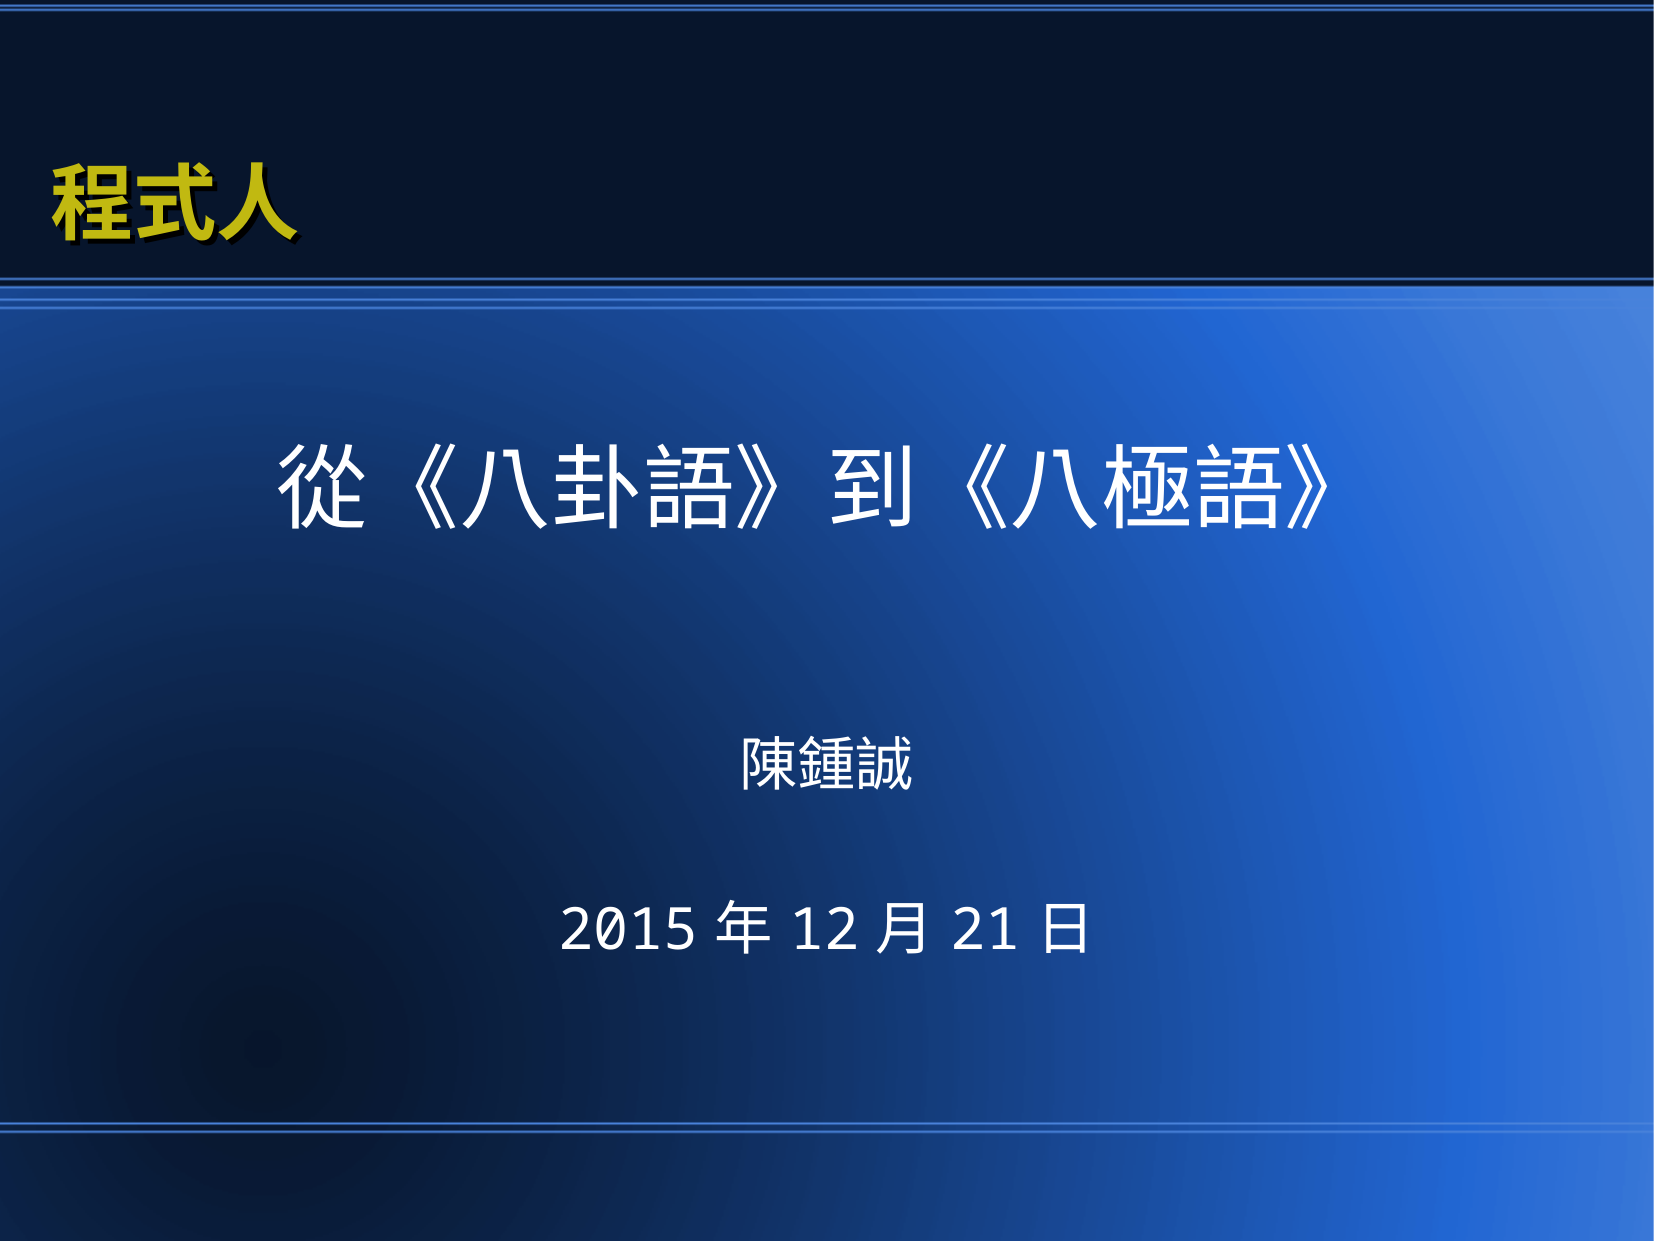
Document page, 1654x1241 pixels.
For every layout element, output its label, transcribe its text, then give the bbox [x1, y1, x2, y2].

picture [0, 0, 1654, 1241]
subtitle 從《八卦語》到《八極語》 陳鍾誠 2015年12月21日 [82, 307, 1571, 1075]
text_box 程式人 [35, 129, 378, 325]
